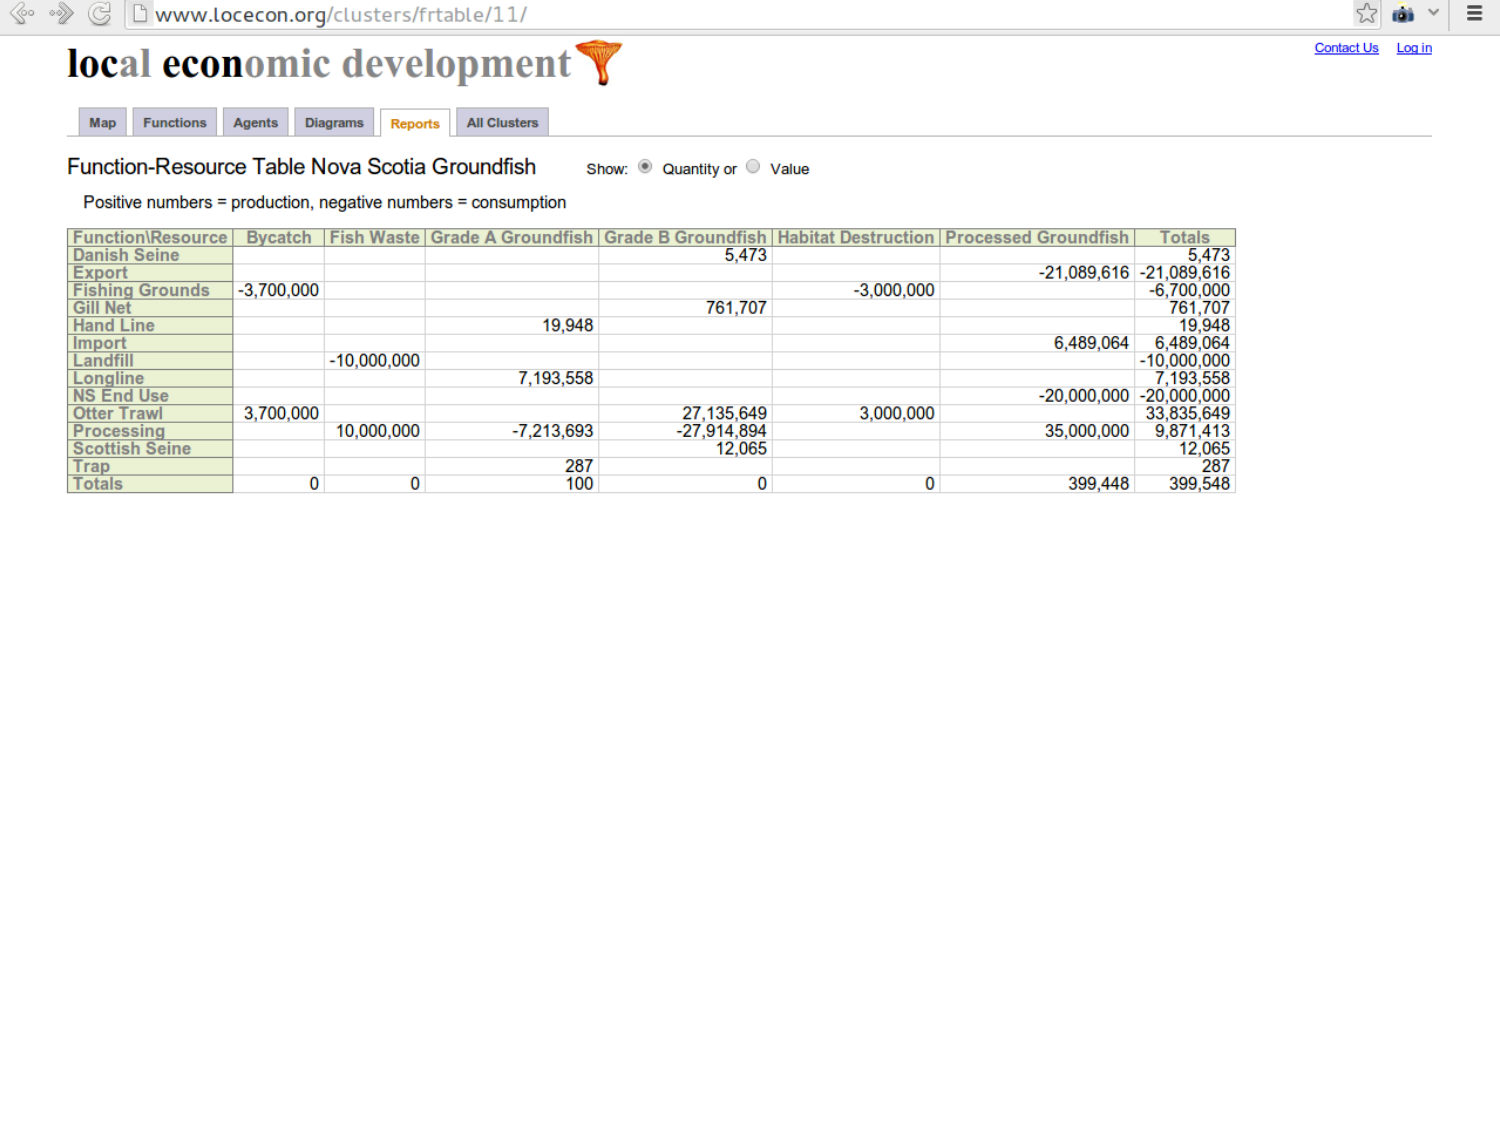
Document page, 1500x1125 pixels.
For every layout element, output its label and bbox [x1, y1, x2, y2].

text_box [0, 0, 1500, 1125]
